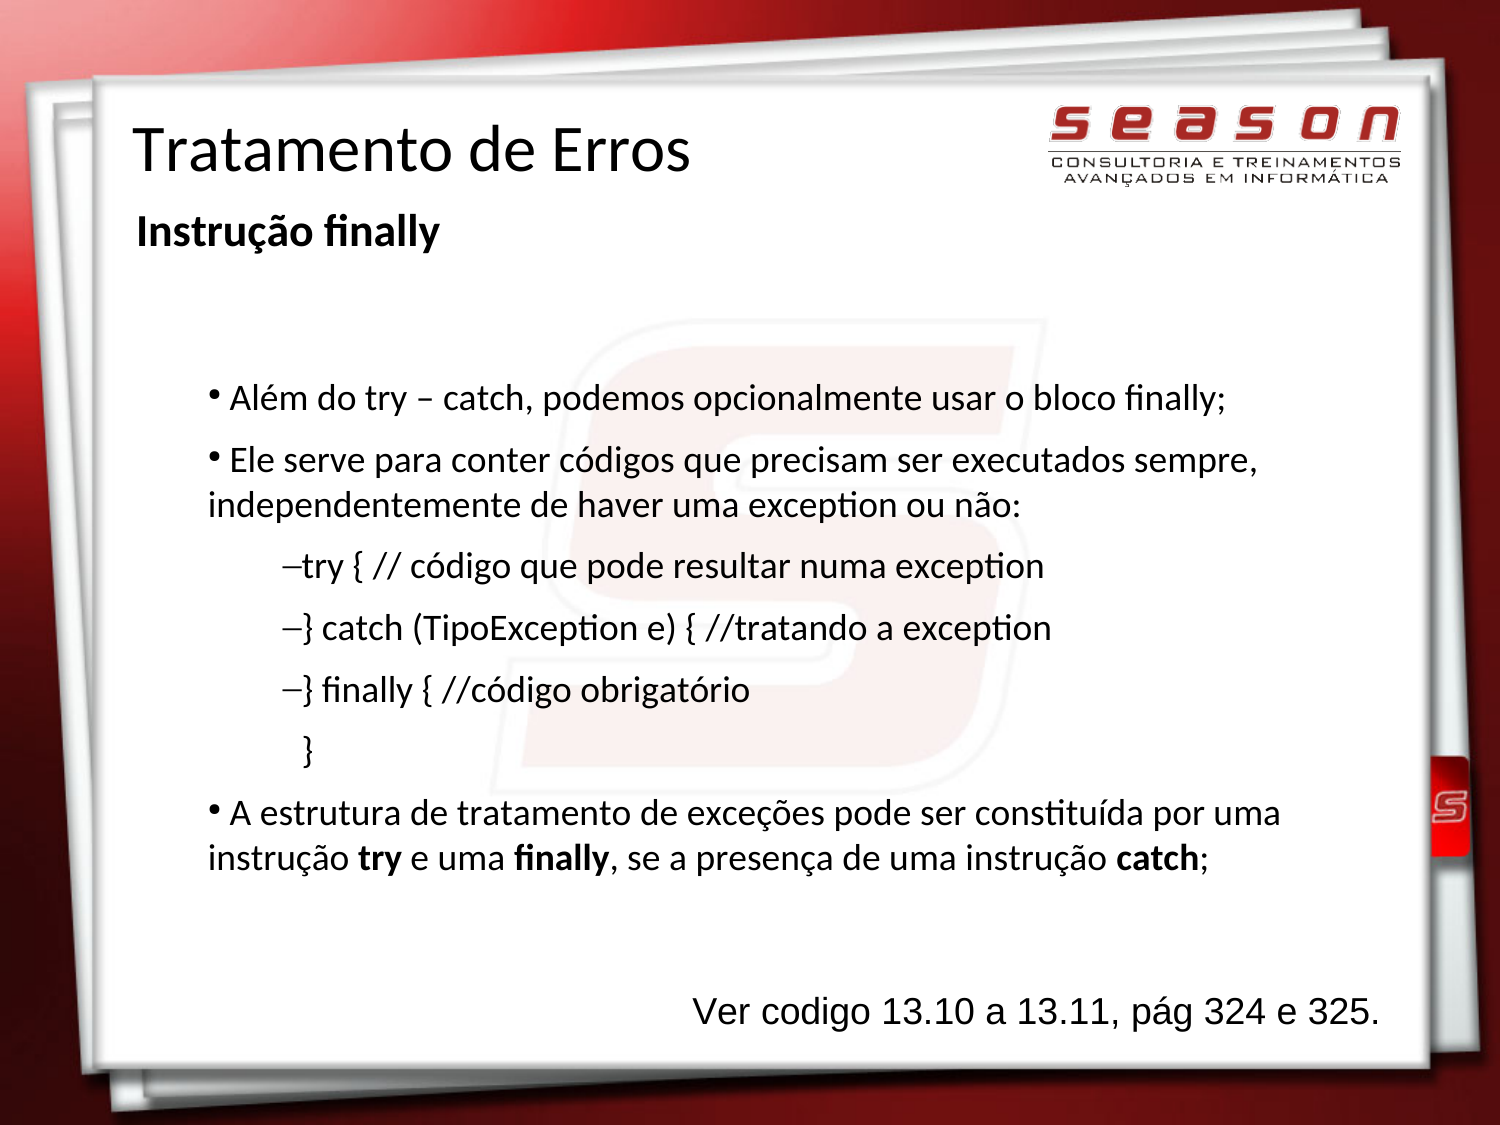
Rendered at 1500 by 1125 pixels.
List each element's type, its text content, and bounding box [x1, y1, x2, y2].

picture [0, 0, 1500, 1125]
text_box Instrução finally [119, 200, 1240, 256]
title Tratamento de Erros [118, 33, 1394, 257]
text_box Ver codigo 13.10 a 13.11, pág 324 e 325. [673, 979, 1396, 1040]
text_box Além do try – catch, podemos opcionalmente usar o bloco finally; Ele serve para conter códigos que precisam ser executados sempre, independentemente de haver uma exception ou não: try { // código que pode resultar numa exception } catch (TipoException e) { //tratando a exception } finally { //código obrigatório } A estrutura de tratamento de exceções pode ser constituída por uma instrução try e uma finally, se a presença de uma instrução catch; [207, 305, 1328, 946]
